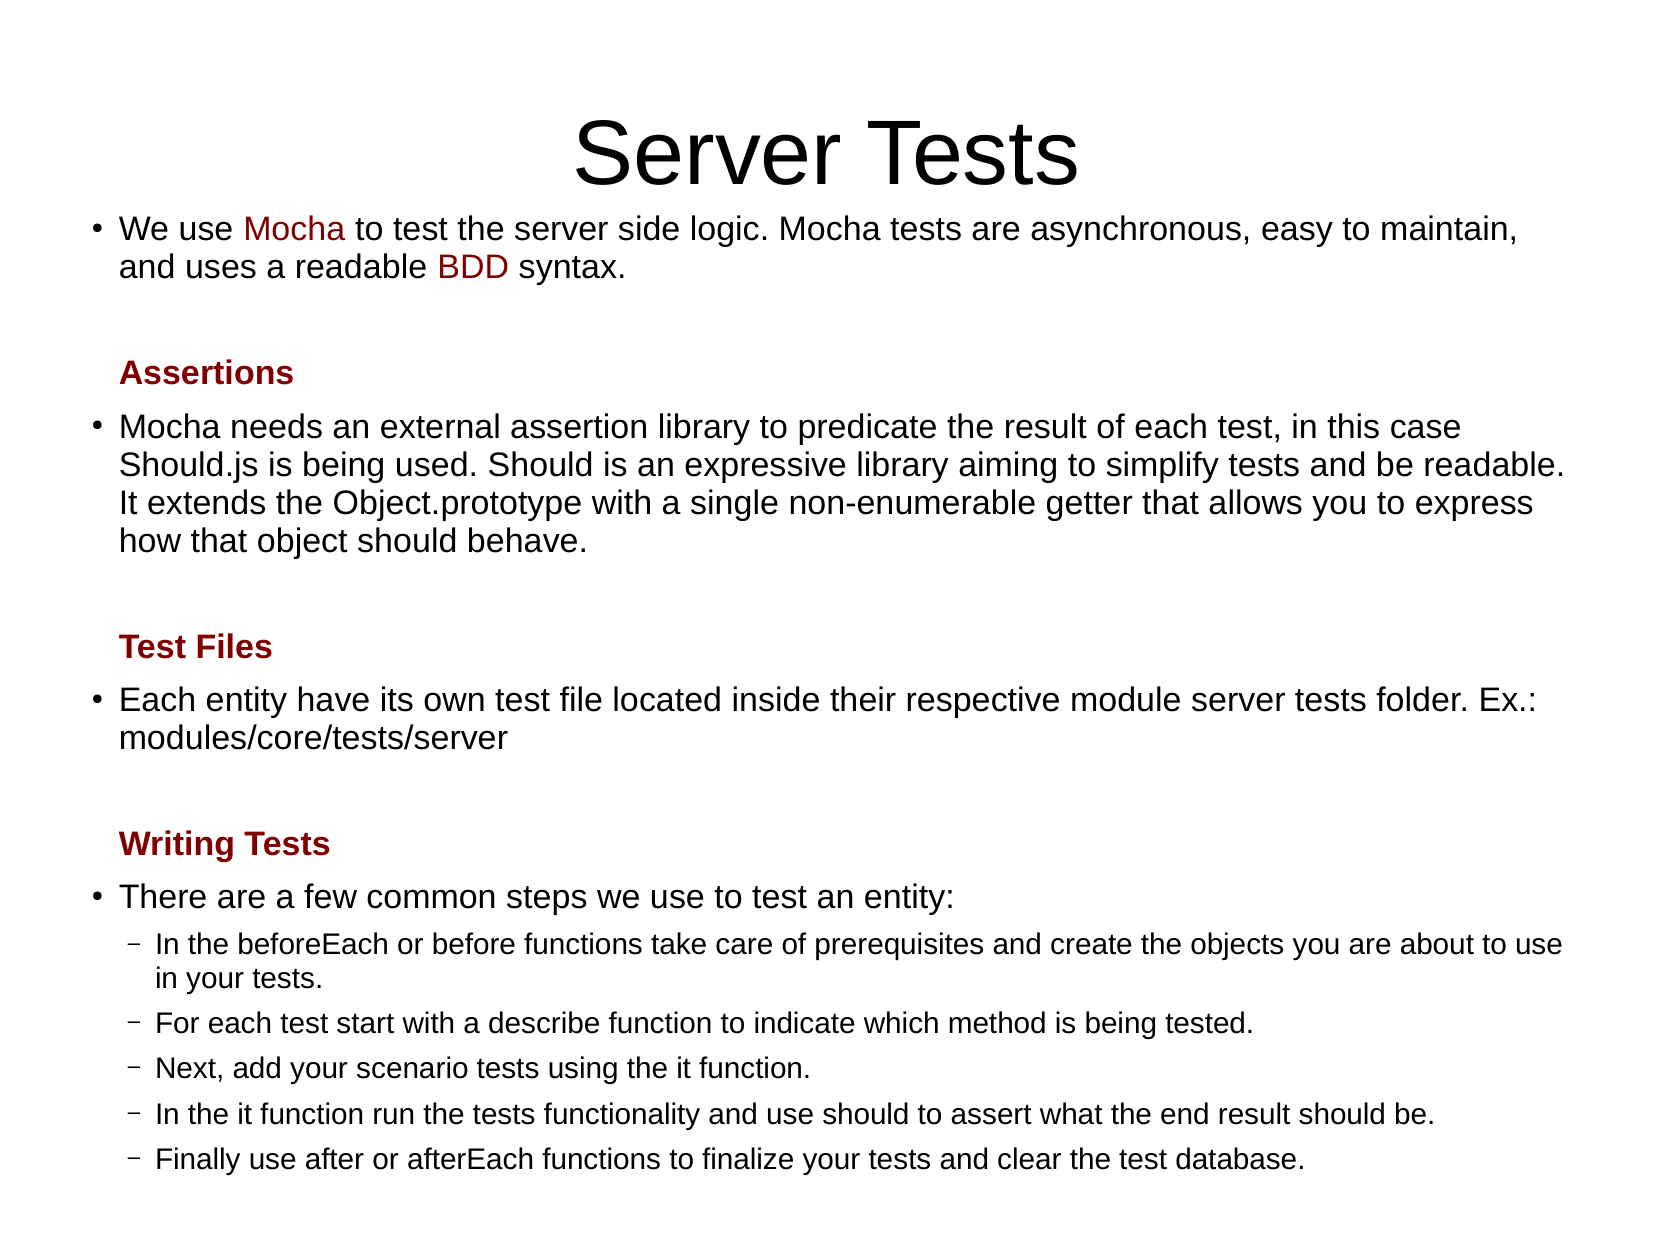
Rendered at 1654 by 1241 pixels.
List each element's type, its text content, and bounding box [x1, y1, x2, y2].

title Server Tests [82, 49, 1571, 210]
list We use Mocha to test the server side logic. Mocha tests are asynchronous, easy to maintain, and uses a readable BDD syntax. Assertions Mocha needs an external assertion library to predicate the result of each test, in this case Should.js is being used. Should is an expressive library aiming to simplify tests and be readable. It extends the Object.prototype with a single non-enumerable getter that allows you to express how that object should behave. Test Files Each entity have its own test file located inside their respective module server tests folder. Ex.: modules/core/tests/server Writing Tests There are a few common steps we use to test an entity: In the beforeEach or before functions take care of prerequisites and create the objects you are about to use in your tests. For each test start with a describe function to indicate which method is being tested. Next, add your scenario tests using the it function. In the it function run the tests functionality and use should to assert what the end result should be. Finally use after or afterEach functions to finalize your tests and clear the test database. [82, 210, 1571, 1186]
